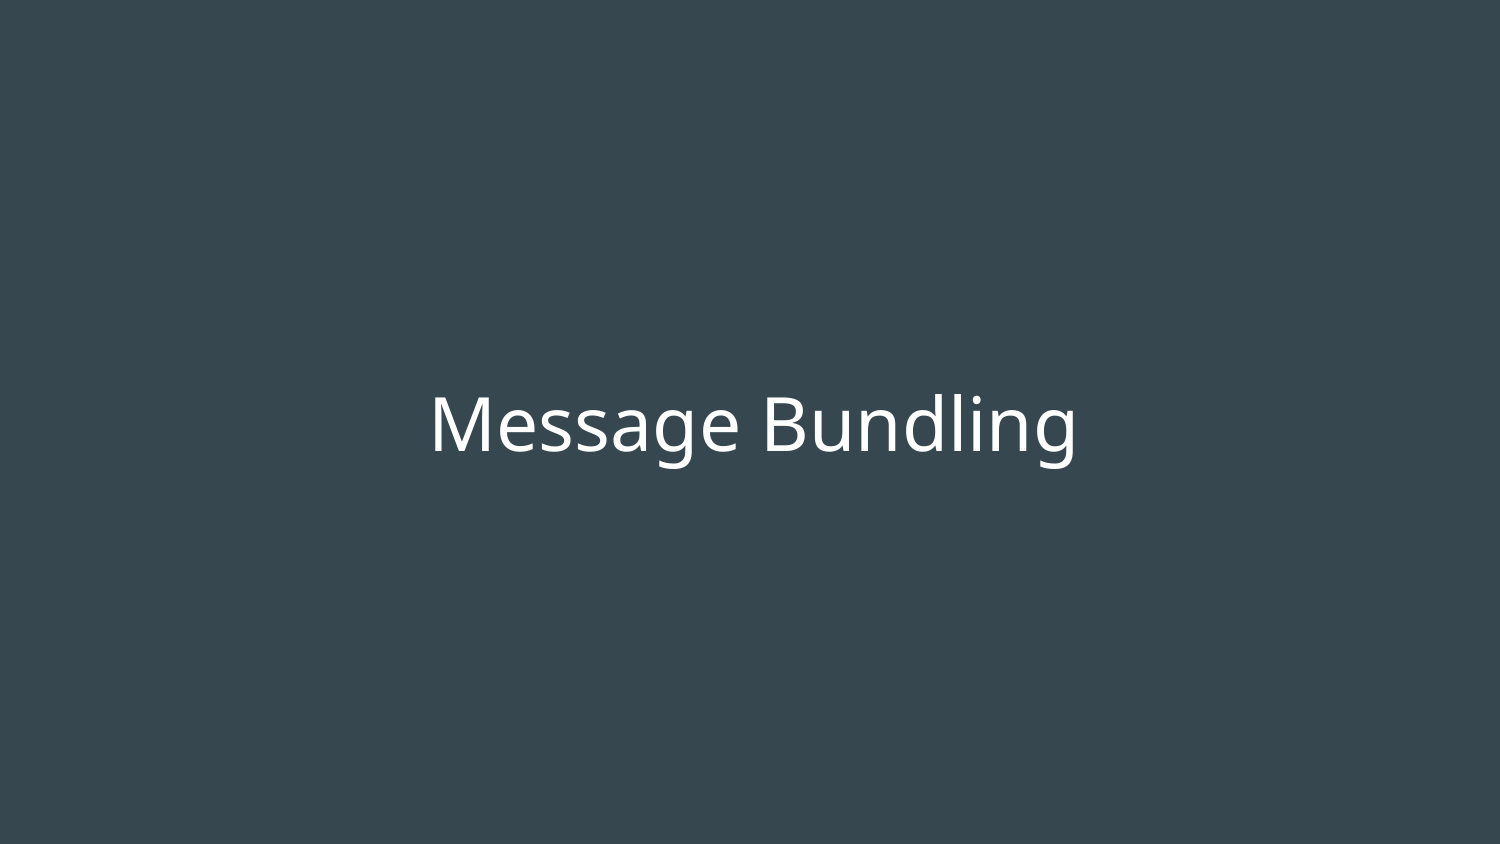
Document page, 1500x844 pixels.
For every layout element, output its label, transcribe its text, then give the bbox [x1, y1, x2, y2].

title Message Bundling [110, 351, 1399, 493]
